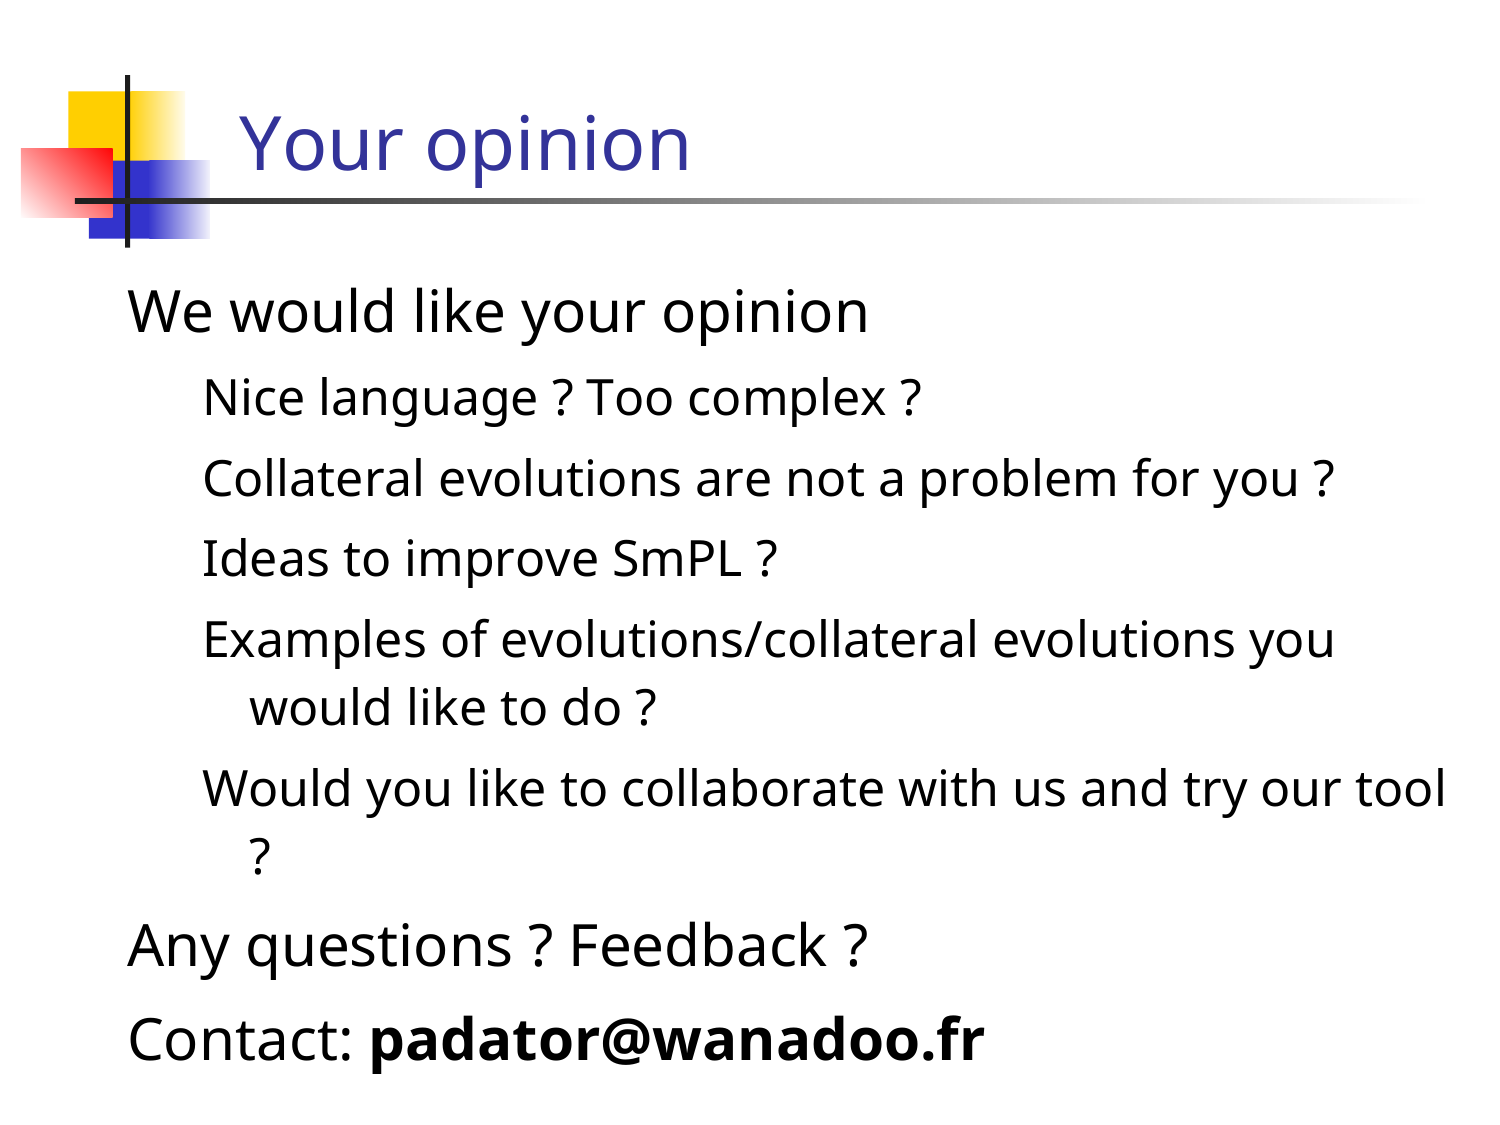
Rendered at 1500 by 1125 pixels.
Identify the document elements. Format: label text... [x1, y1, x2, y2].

list We would like your opinion Nice language ? Too complex ? Collateral evolutions are not a problem for you ? Ideas to improve SmPL ? Examples of evolutions/collateral evolutions you would like to do ? Would you like to collaborate with us and try our tool ? Any questions ? Feedback ? Contact: padator@wanadoo.fr [112, 262, 1463, 1122]
title Your opinion [224, 12, 1500, 200]
